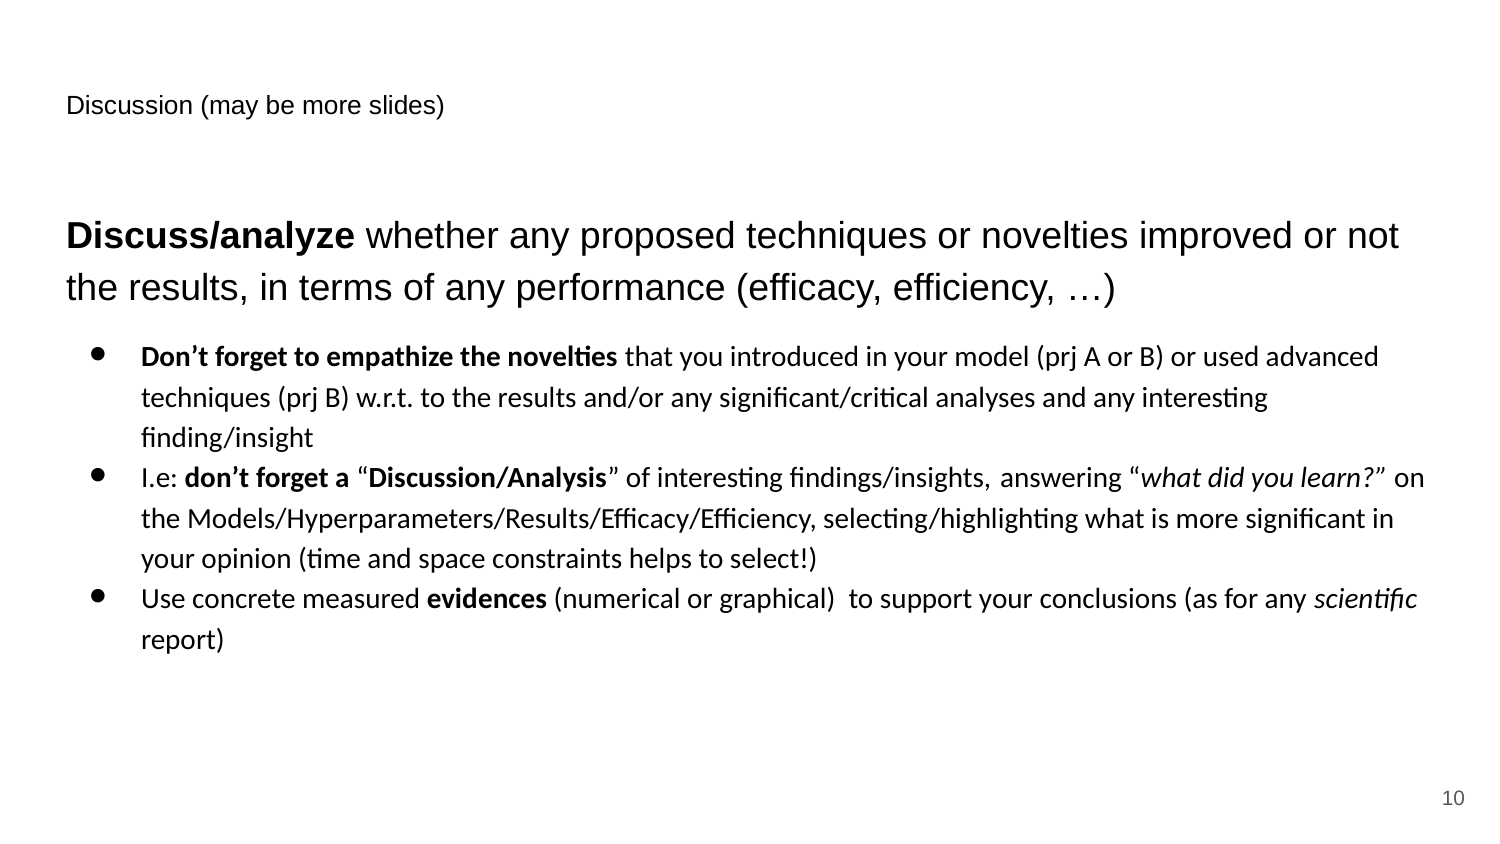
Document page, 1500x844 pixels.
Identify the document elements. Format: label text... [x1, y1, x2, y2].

title Discussion (may be more slides) [51, 72, 1449, 167]
list Discuss/analyze whether any proposed techniques or novelties improved or not the results, in terms of any performance (efficacy, efficiency, …) Don’t forget to empathize the novelties that you introduced in your model (prj A or B) or used advanced techniques (prj B) w.r.t. to the results and/or any significant/critical analyses and any interesting finding/insight I.e: don’t forget a “Discussion/Analysis” of interesting findings/insights, answering “what did you learn?” on the Models/Hyperparameters/Results/Efficacy/Efficiency, selecting/highlighting what is more significant in your opinion (time and space constraints helps to select!) Use concrete measured evidences (numerical or graphical) to support your conclusions (as for any scientific report) [51, 189, 1449, 750]
slide_number <number> [1389, 764, 1480, 830]
